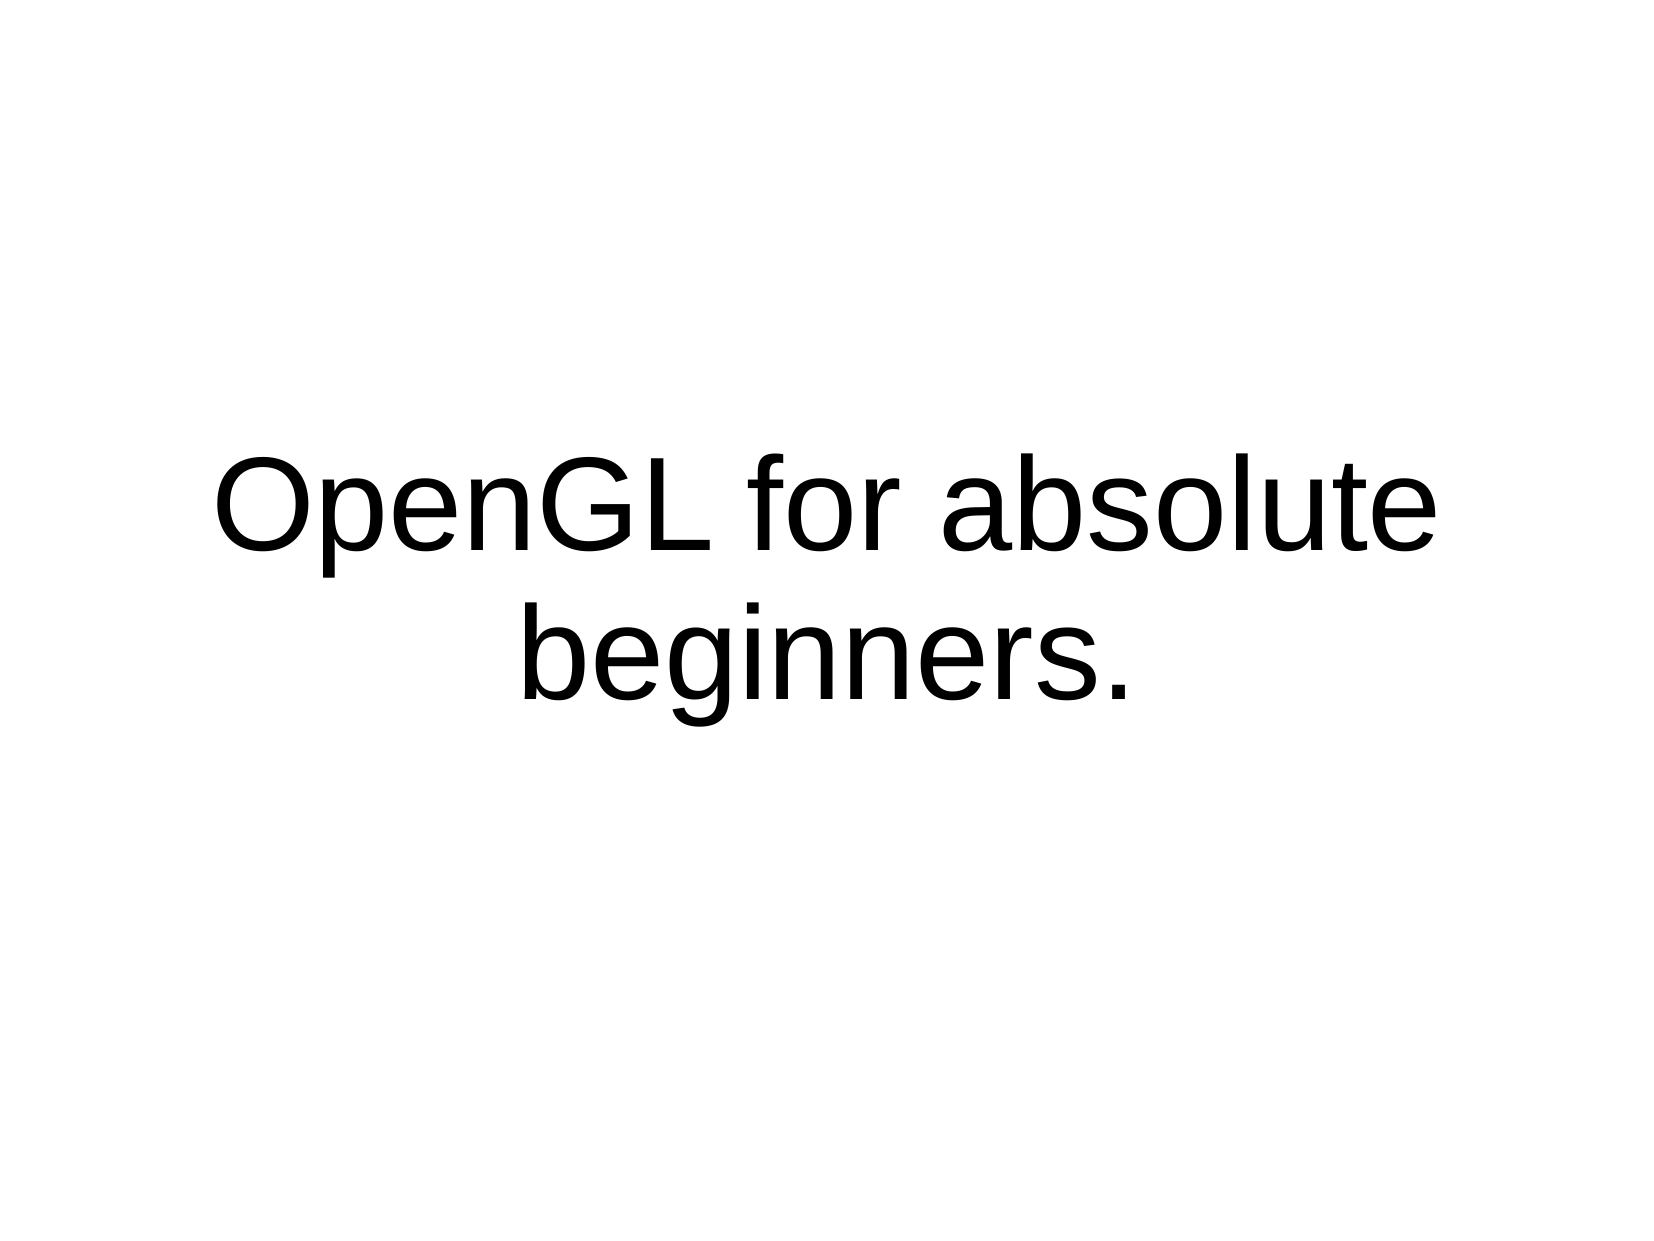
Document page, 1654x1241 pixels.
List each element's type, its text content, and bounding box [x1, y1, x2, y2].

subtitle OpenGL for absolute beginners. [82, 56, 1571, 1102]
